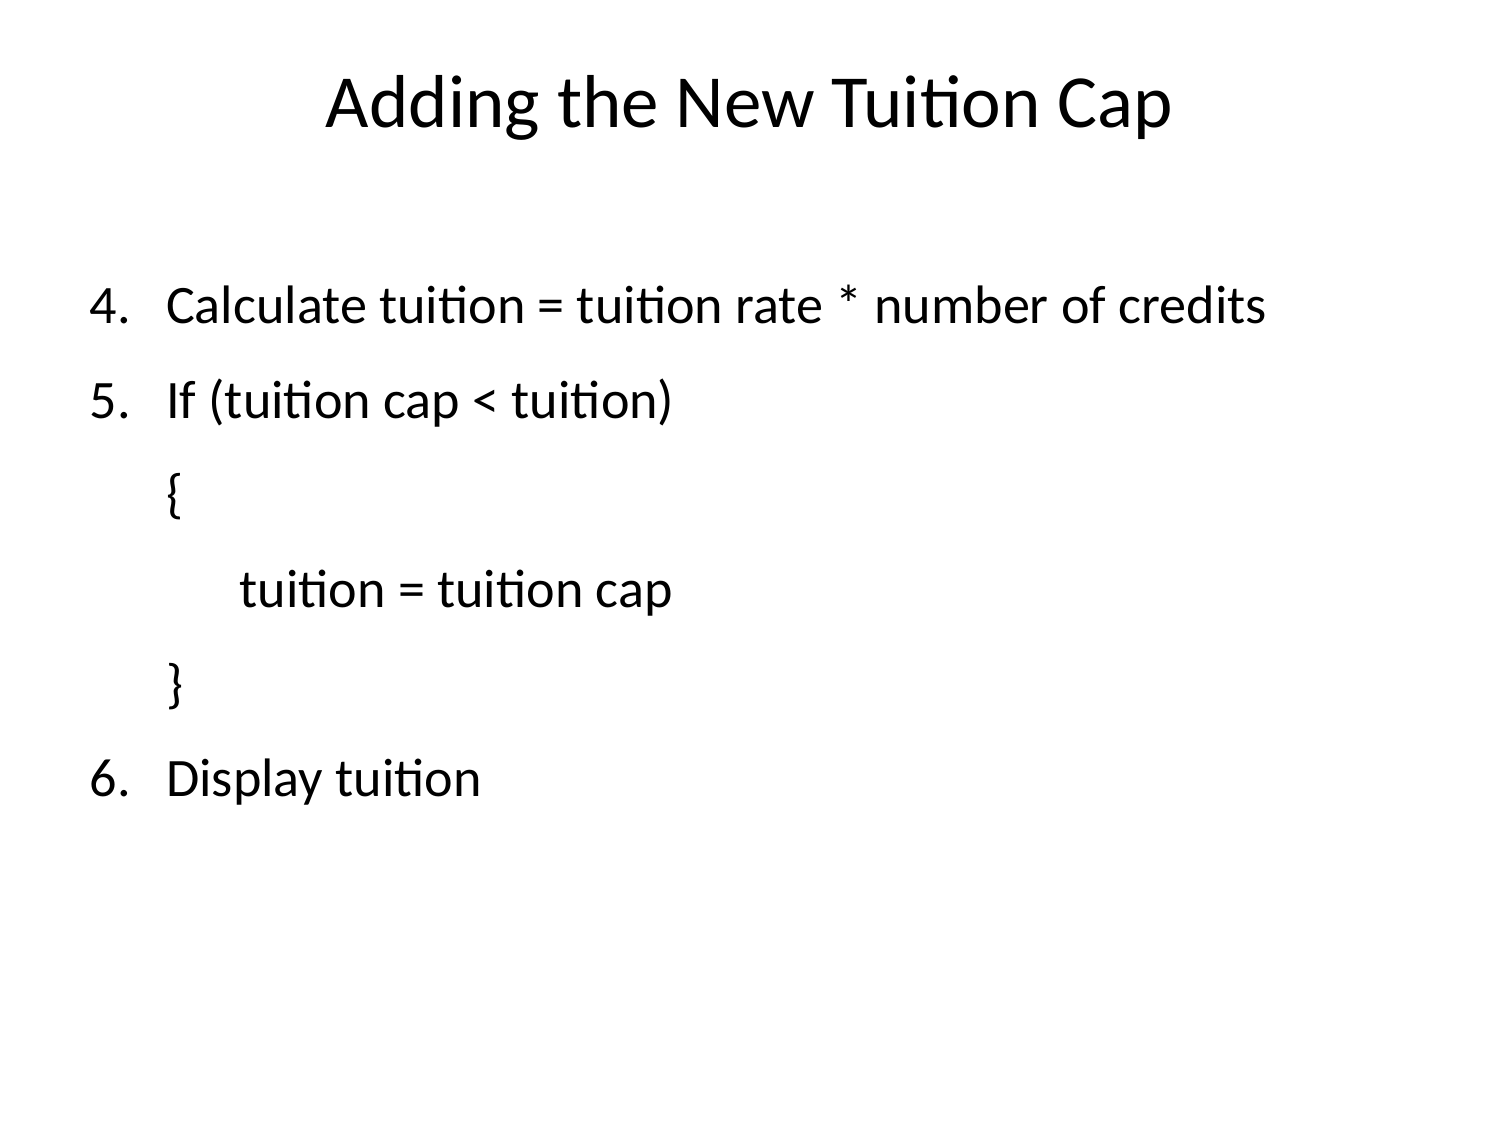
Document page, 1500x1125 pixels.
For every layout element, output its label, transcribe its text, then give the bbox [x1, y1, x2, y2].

title Adding the New Tuition Cap [75, 45, 1425, 233]
list 4. Calculate tuition = tuition rate * number of credits 5. If (tuition cap < tuition) { tuition = tuition cap } 6. Display tuition [75, 262, 1450, 1005]
